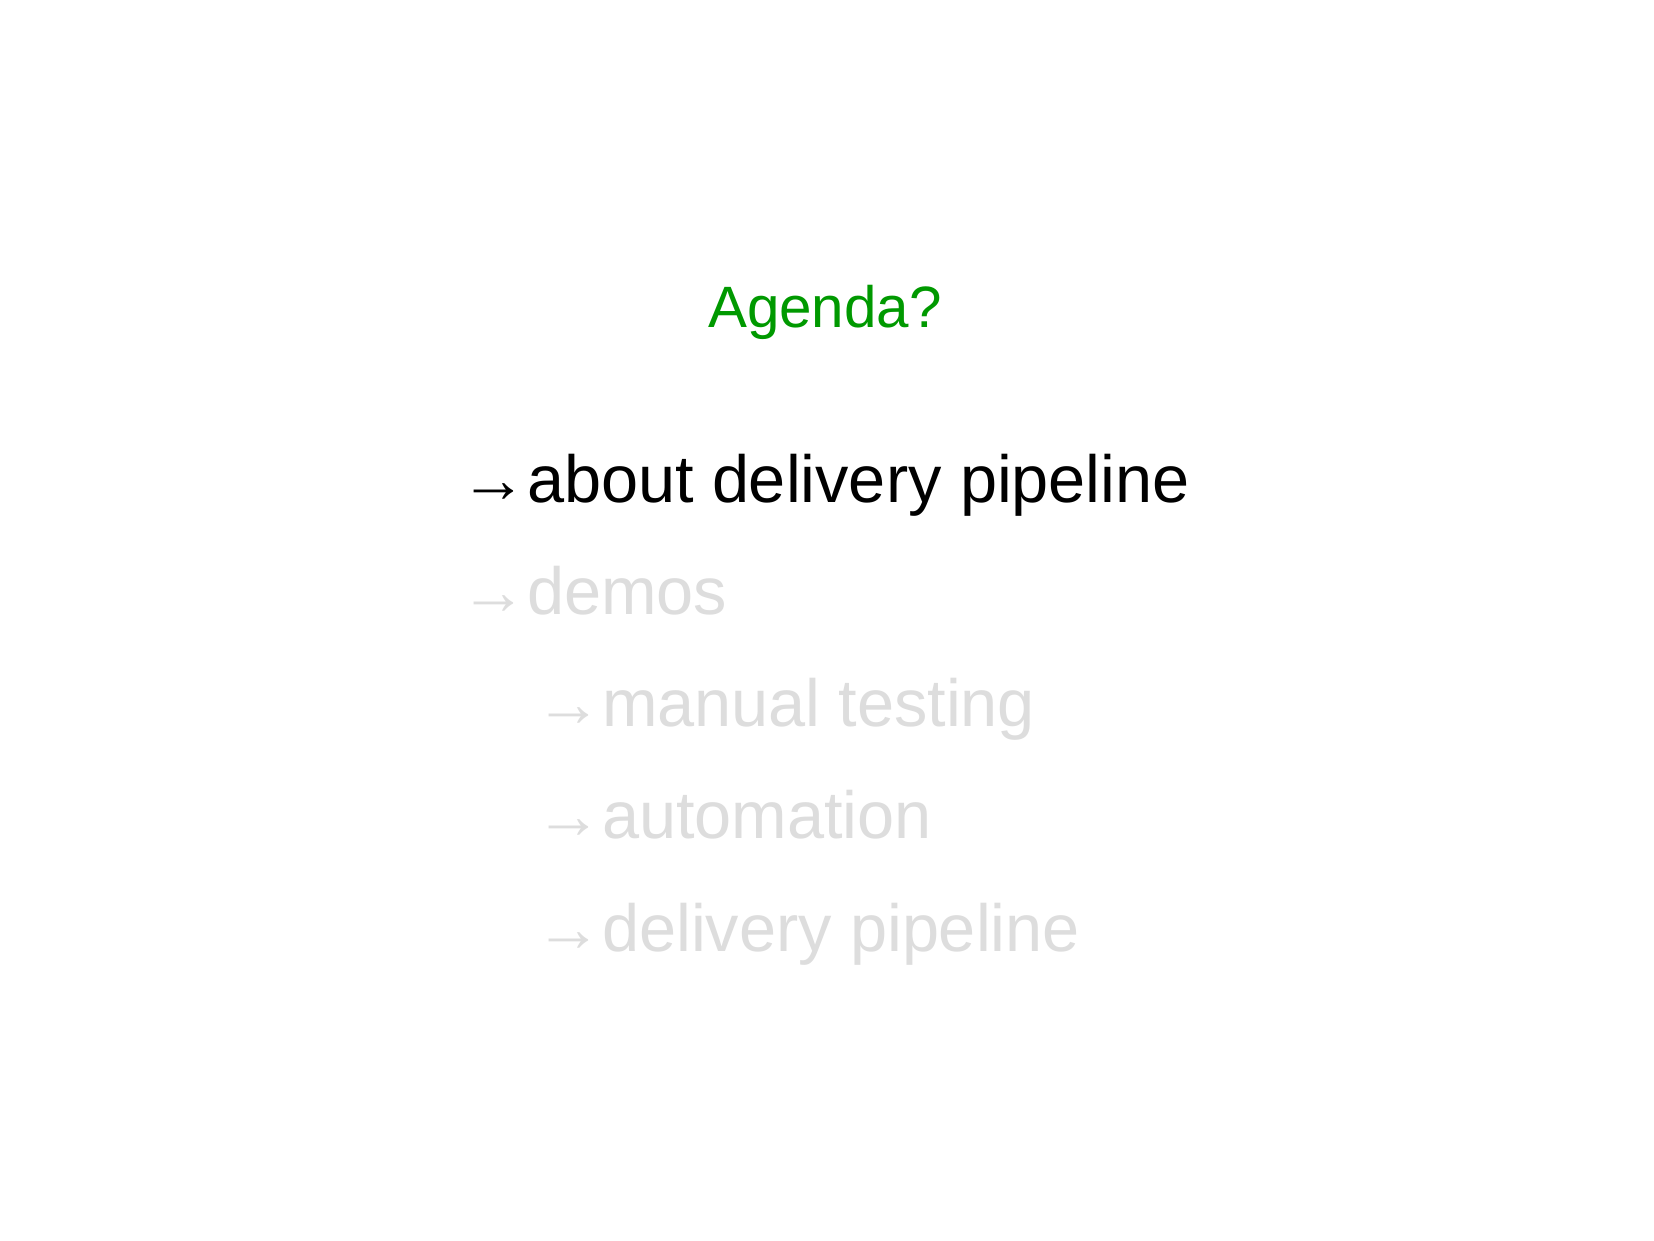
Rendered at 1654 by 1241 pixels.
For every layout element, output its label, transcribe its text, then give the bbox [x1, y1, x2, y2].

text_box Agenda? →about delivery pipeline →demos →manual testing →automation →delivery pipeline [445, 267, 1208, 973]
